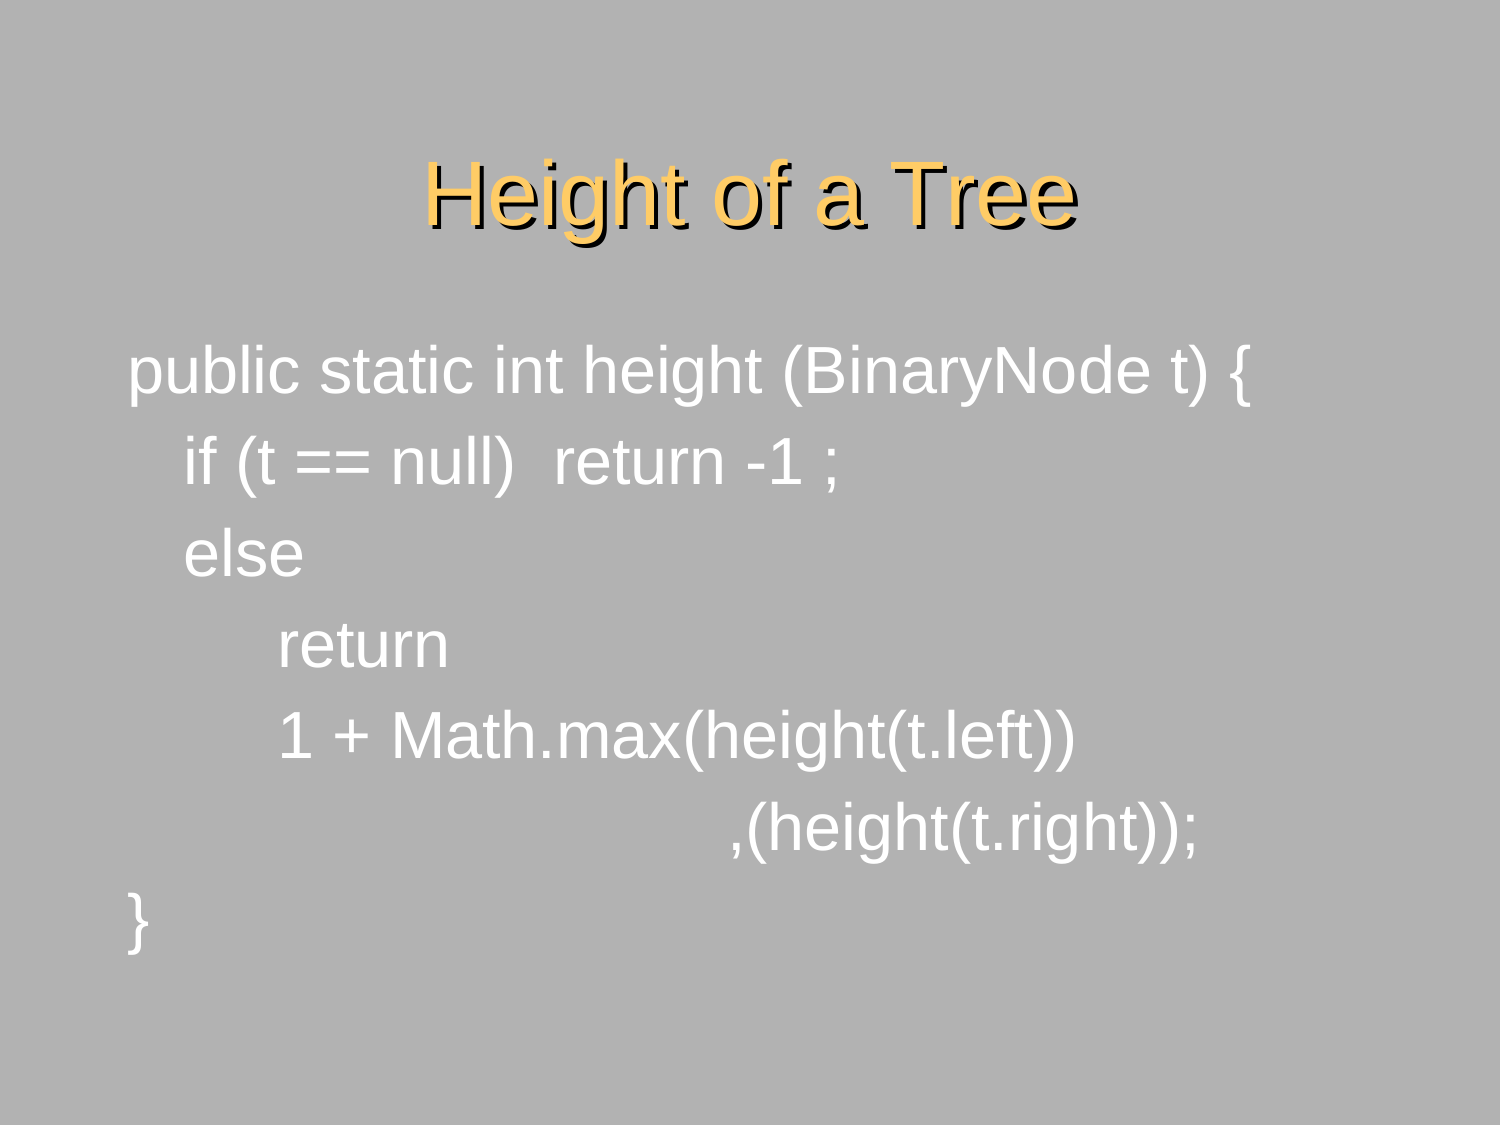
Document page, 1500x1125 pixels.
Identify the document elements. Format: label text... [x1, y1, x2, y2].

title Height of a Tree [112, 99, 1388, 288]
list public static int height (BinaryNode t) { if (t == null) return -1 ; else return 1 + Math.max(height(t.left)) ,(height(t.right)); } [112, 324, 1388, 1001]
